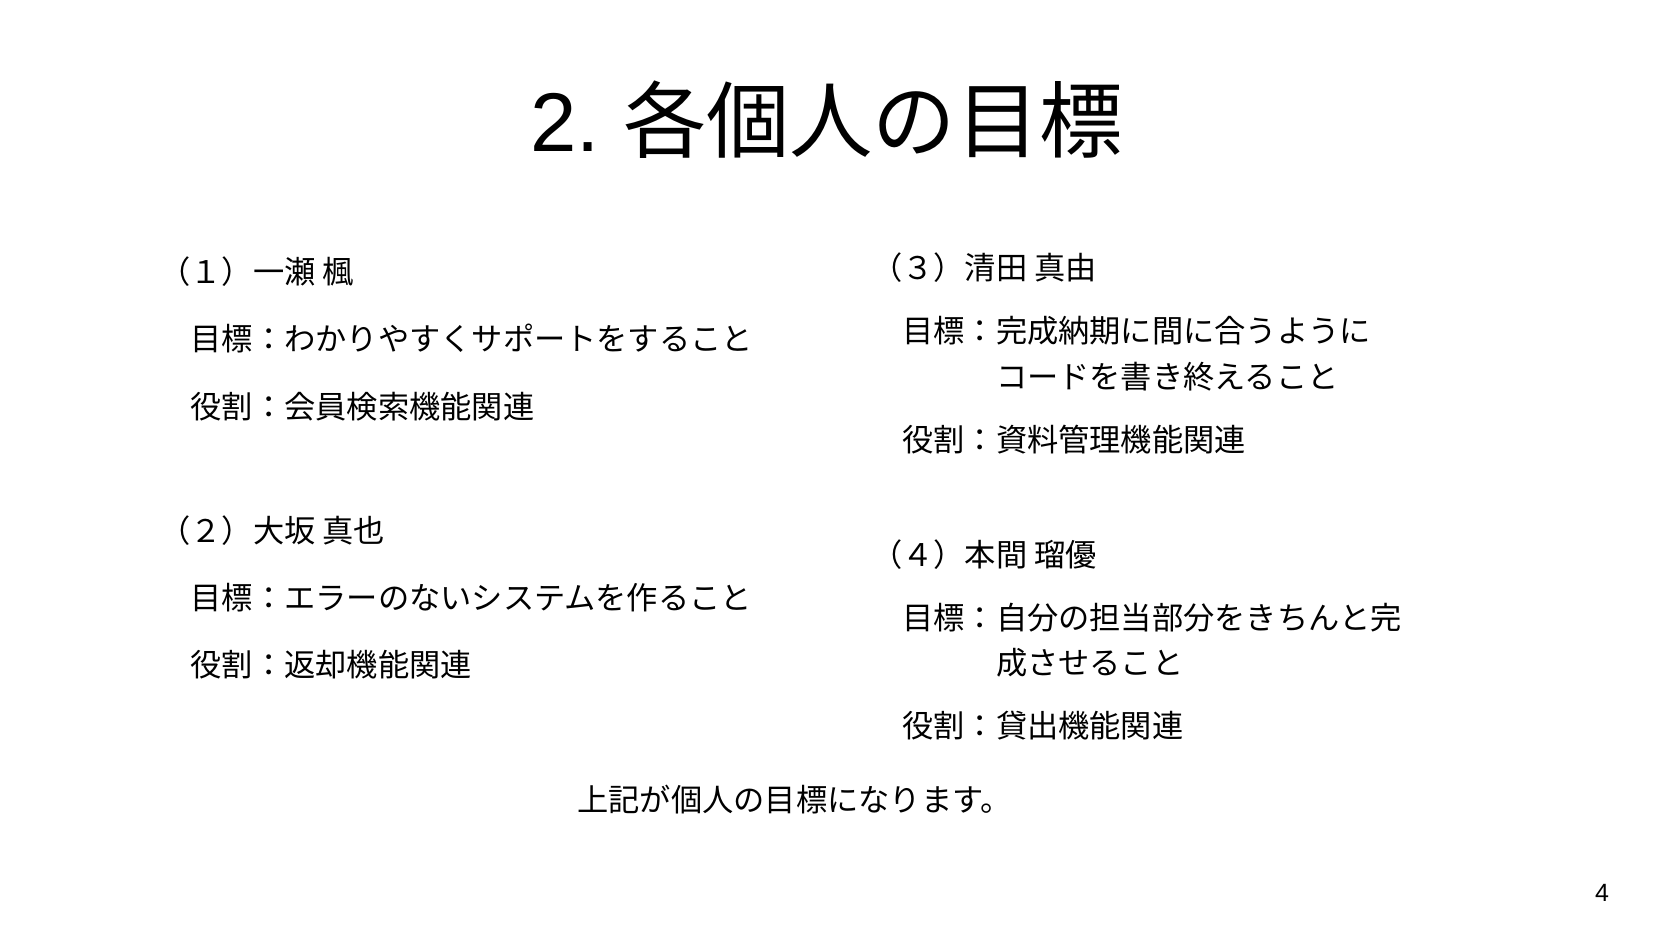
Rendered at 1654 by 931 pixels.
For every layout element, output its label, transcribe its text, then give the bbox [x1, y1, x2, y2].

text_box 上記が個人の目標になります。 [531, 767, 1241, 818]
list （１）一瀬 楓 目標：わかりやすくサポートをすること 役割：会員検索機能関連 （２）大坂 真也 目標：エラーのないシステムを作ること 役割：返却機能関連 [88, 247, 768, 709]
text_box （３）清田 真由 目標：完成納期に間に合うように コードを書き終えること 役割：資料管理機能関連 （４）本間 瑠優 目標：自分の担当部分をきちんと完 成させること 役割：貸出機能関連 [856, 236, 1447, 709]
text_box <番号> [1594, 871, 1654, 931]
title 2. 各個人の目標 [82, 37, 1571, 193]
